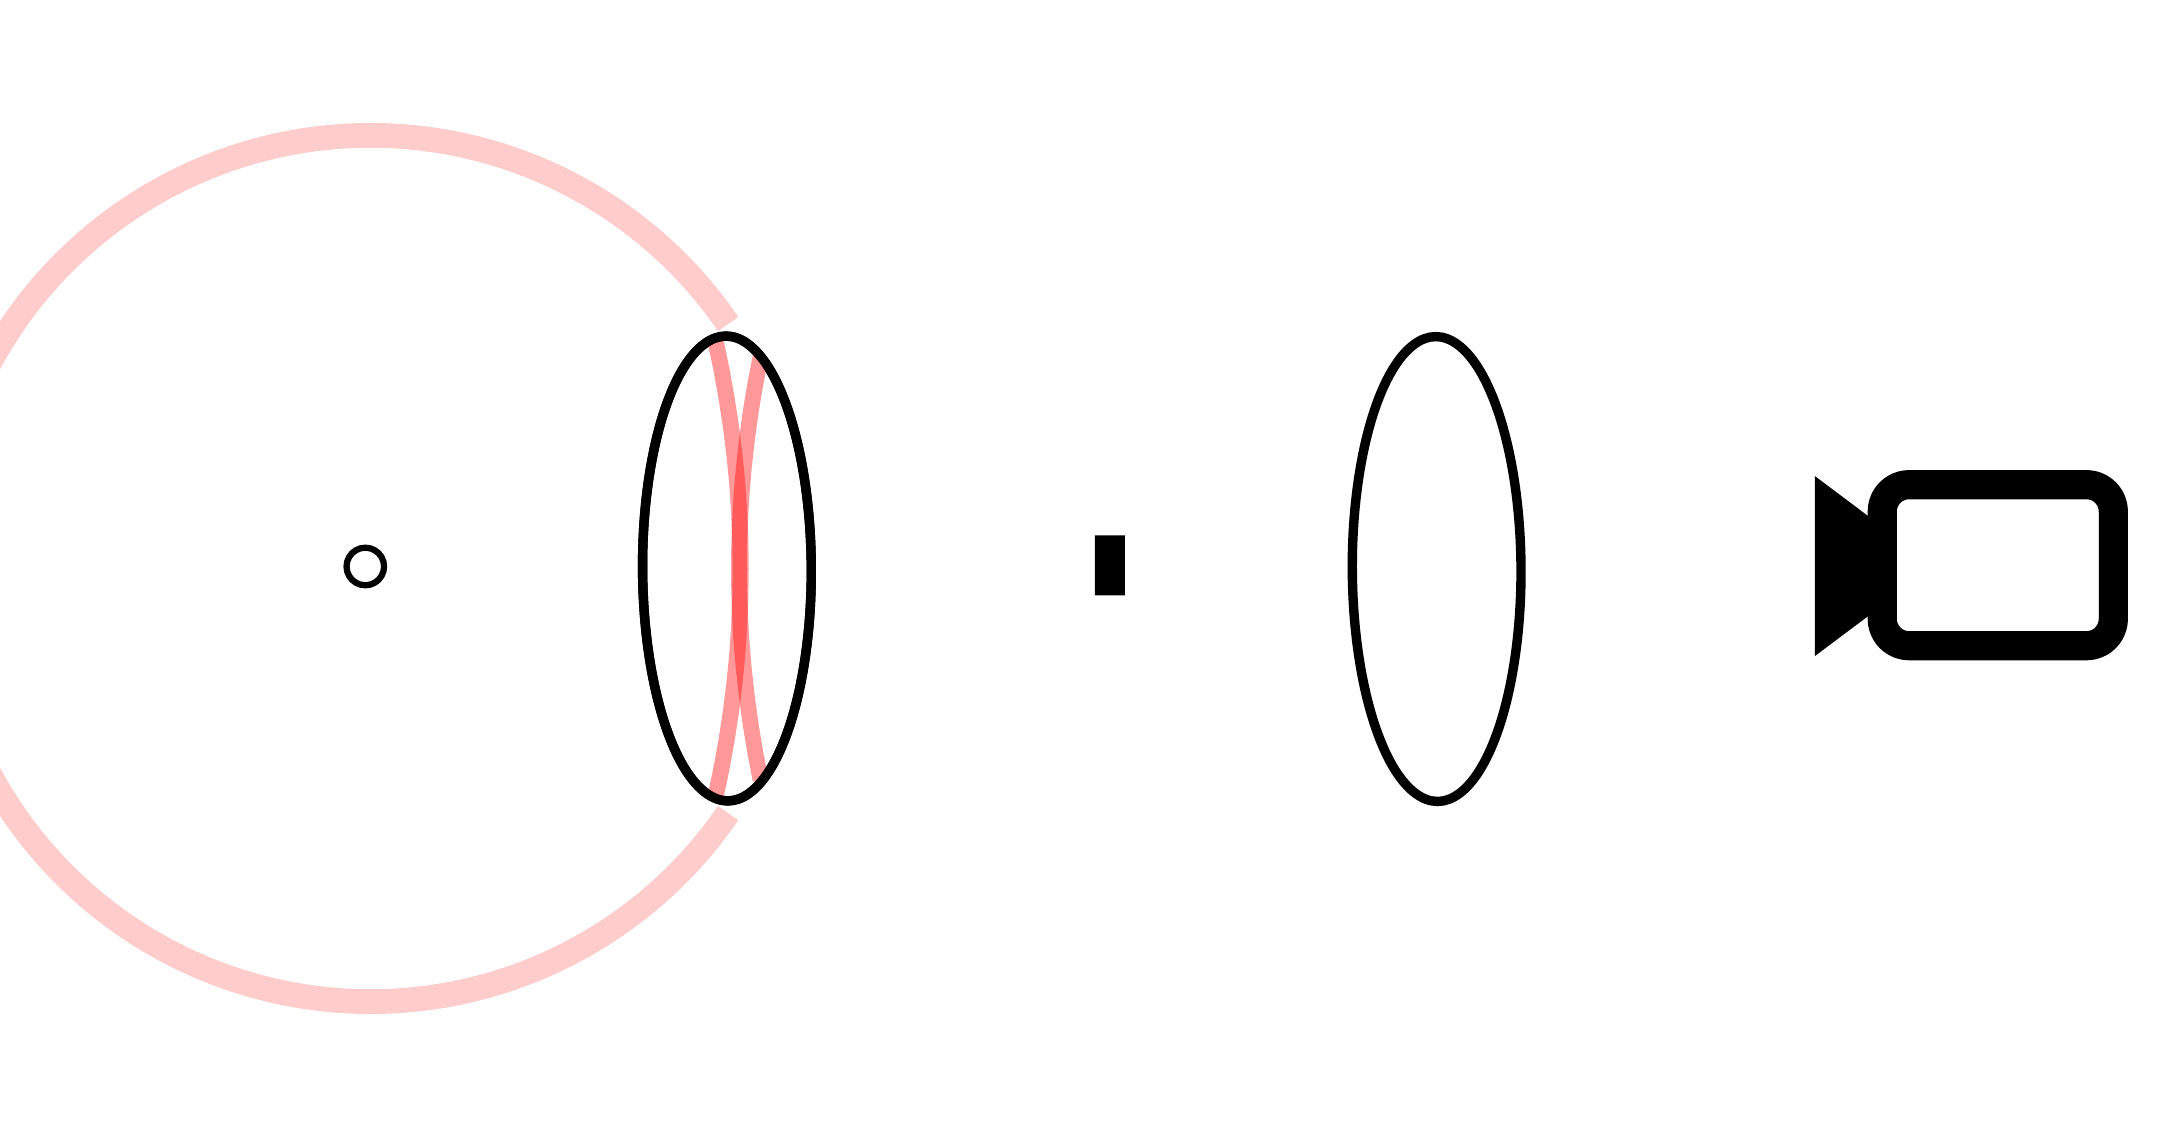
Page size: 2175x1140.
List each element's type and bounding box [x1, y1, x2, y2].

text_box [648, 341, 806, 796]
text_box [1814, 476, 1875, 657]
text_box [1882, 484, 2114, 646]
text_box [0, 0, 1747, 1140]
